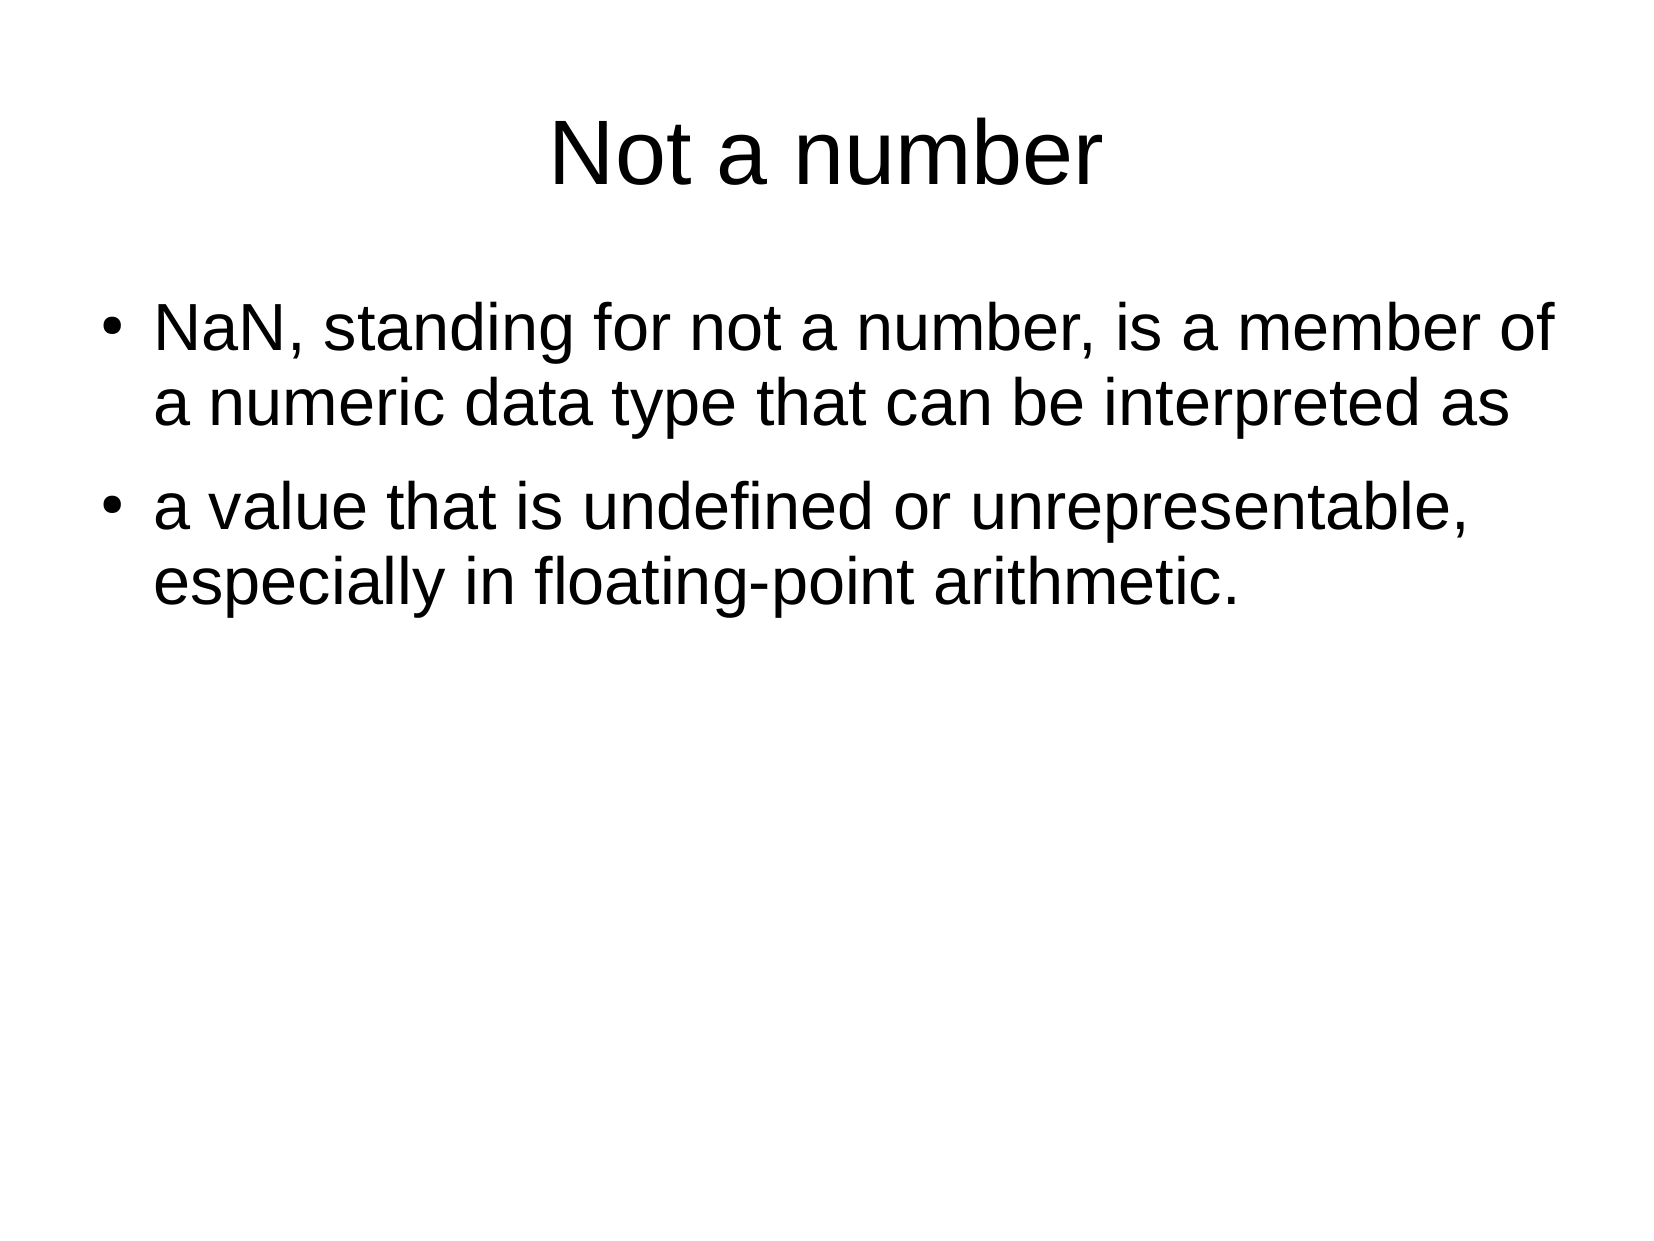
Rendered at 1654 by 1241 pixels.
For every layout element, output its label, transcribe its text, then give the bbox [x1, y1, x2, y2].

list NaN, standing for not a number, is a member of a numeric data type that can be interpreted as a value that is undefined or unrepresentable, especially in floating-point arithmetic. [82, 290, 1571, 1010]
title Not a number [82, 49, 1571, 257]
